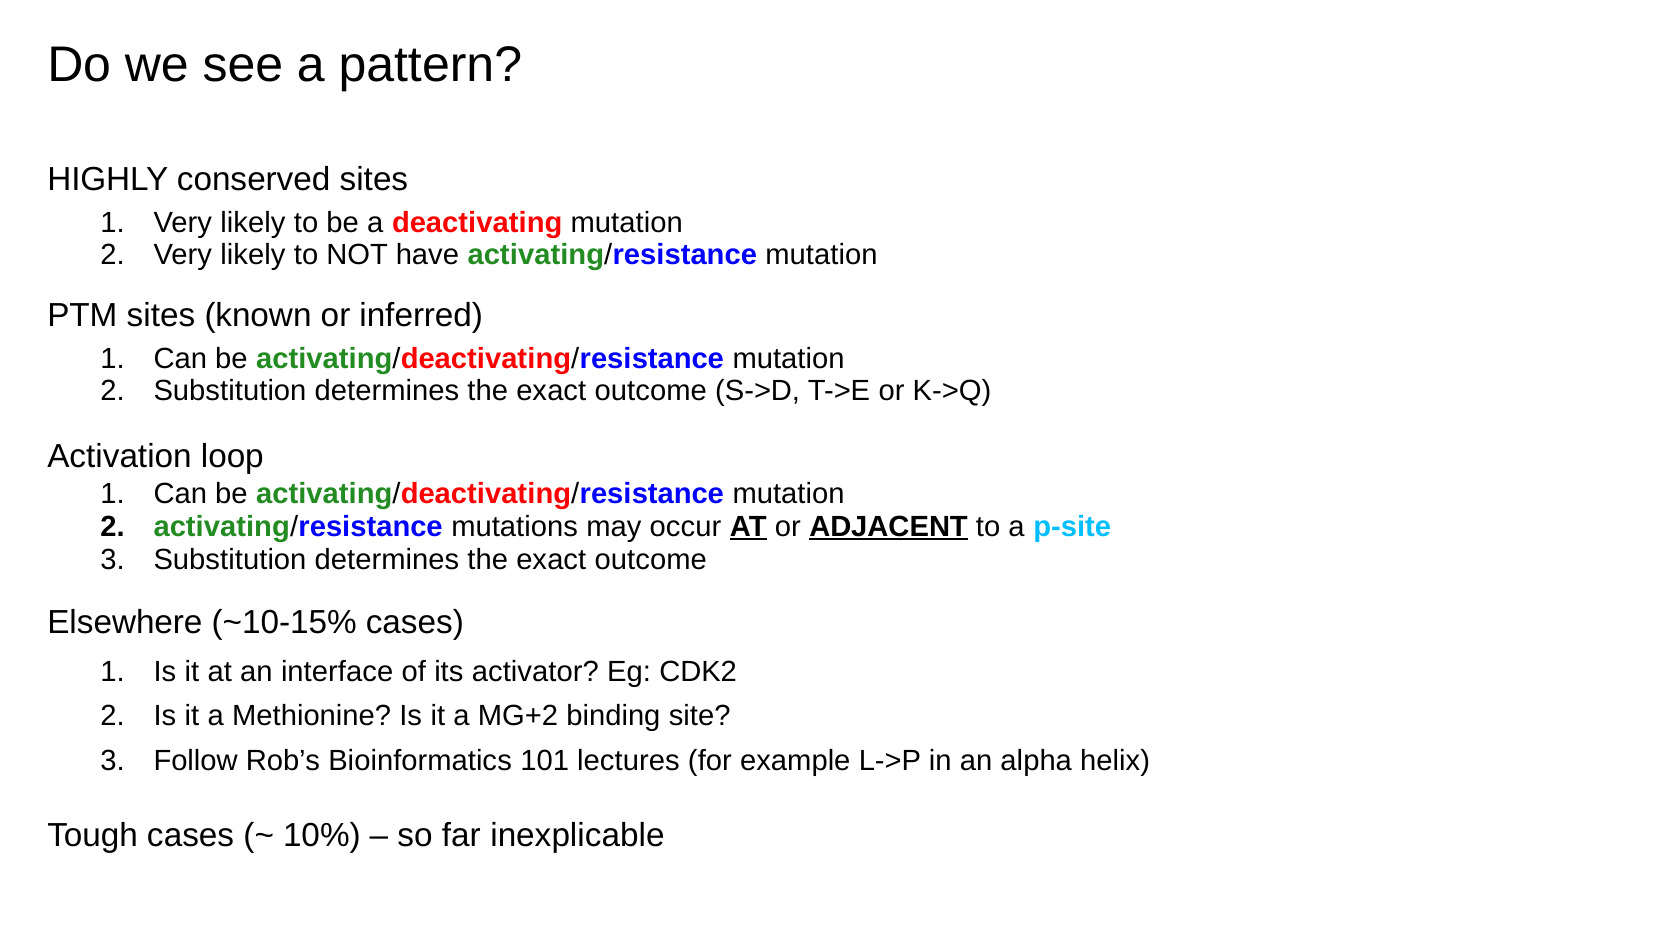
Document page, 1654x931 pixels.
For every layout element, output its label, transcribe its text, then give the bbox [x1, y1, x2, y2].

title Do we see a pattern? [47, 10, 1111, 119]
title PTM sites (known or inferred) [47, 277, 615, 352]
list Can be activating/deactivating/resistance mutation Substitution determines the exact outcome (S->D, T->E or K->Q) [82, 341, 1619, 467]
list Very likely to be a deactivating mutation Very likely to NOT have activating/resistance mutation [82, 205, 1619, 325]
title Activation loop [47, 425, 473, 488]
title Elsewhere (~10-15% cases) [47, 590, 473, 654]
list Is it at an interface of its activator? Eg: CDK2 Is it a Methionine? Is it a MG+2 binding site? Follow Rob’s Bioinformatics 101 lectures (for example L->P in an alpha helix) [82, 654, 1619, 780]
list Can be activating/deactivating/resistance mutation activating/resistance mutations may occur AT or ADJACENT to a p-site Substitution determines the exact outcome [82, 477, 1619, 621]
title HIGHLY conserved sites [47, 147, 473, 211]
title Tough cases (~ 10%) – so far inexplicable [47, 797, 756, 872]
